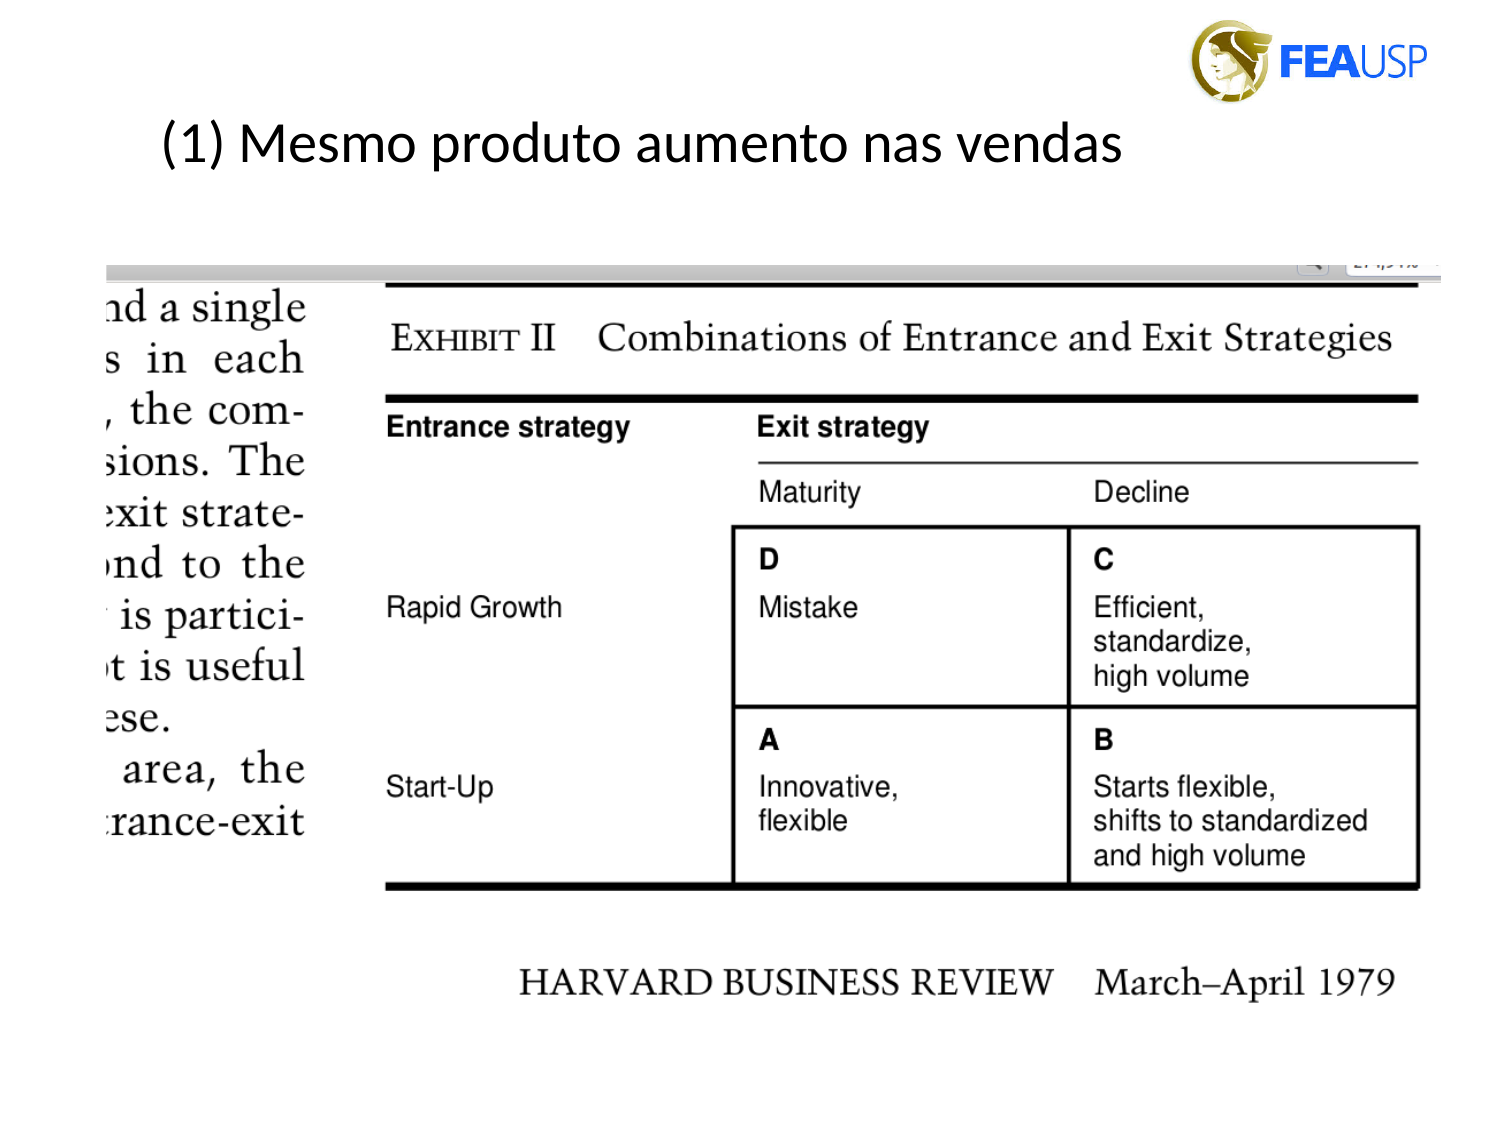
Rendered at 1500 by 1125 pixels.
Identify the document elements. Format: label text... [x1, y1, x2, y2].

picture [106, 265, 1441, 1040]
picture [1187, 19, 1427, 105]
title (1) Mesmo produto aumento nas vendas [75, 45, 1425, 233]
